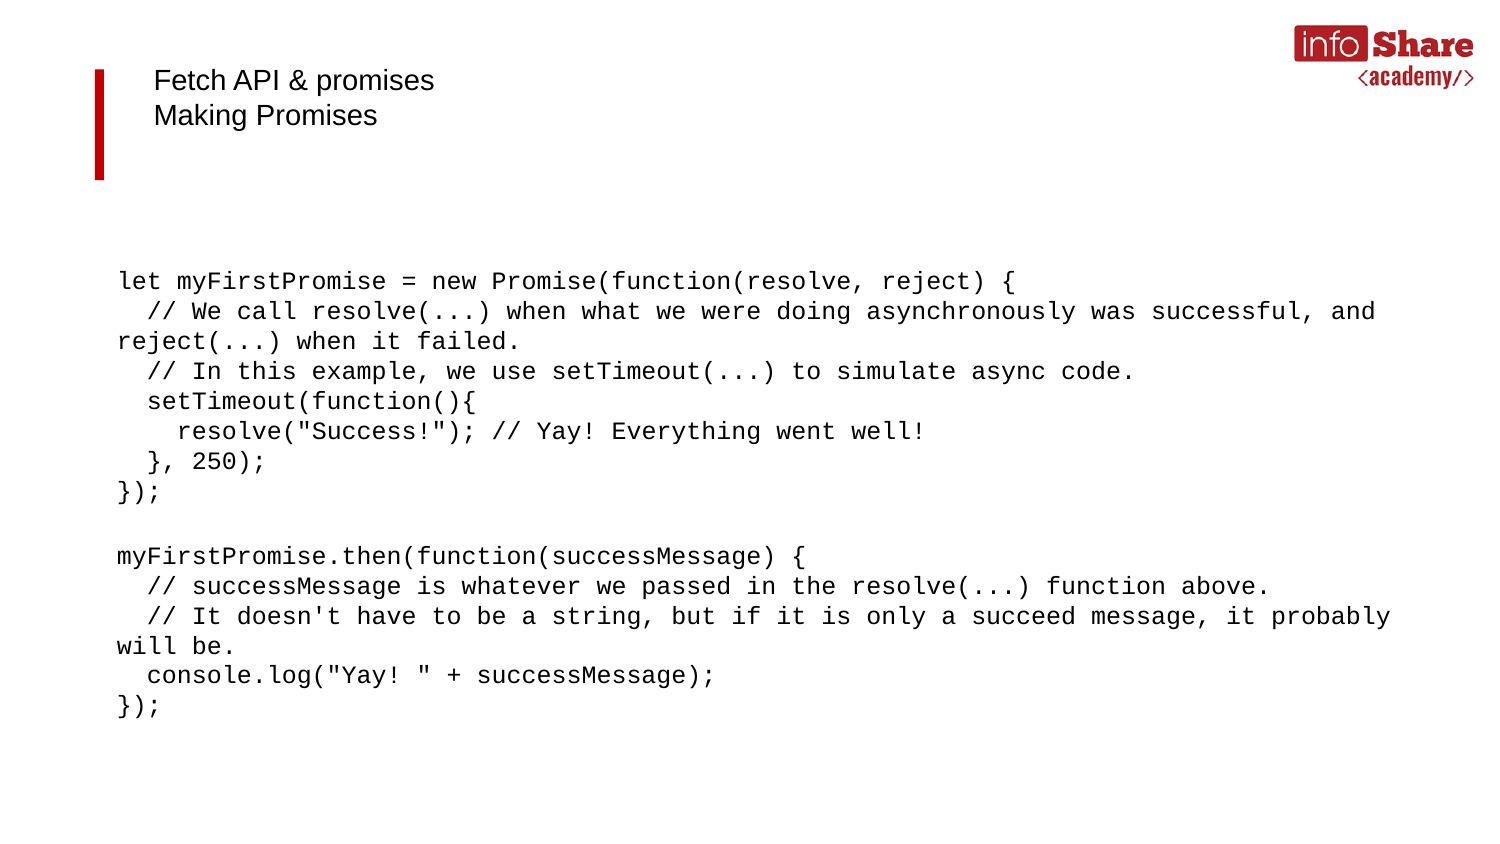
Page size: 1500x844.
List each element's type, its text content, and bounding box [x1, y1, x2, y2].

list let myFirstPromise = new Promise(function(resolve, reject) { // We call resolve(...) when what we were doing asynchronously was successful, and reject(...) when it failed. // In this example, we use setTimeout(...) to simulate async code. setTimeout(function(){ resolve("Success!"); // Yay! Everything went well! }, 250); }); myFirstPromise.then(function(successMessage) { // successMessage is whatever we passed in the resolve(...) function above. // It doesn't have to be a string, but if it is only a succeed message, it probably will be. console.log("Yay! " + successMessage); }); [101, 252, 1415, 767]
title Fetch API & promises Making Promises [138, 45, 1172, 187]
picture [1267, 0, 1500, 117]
